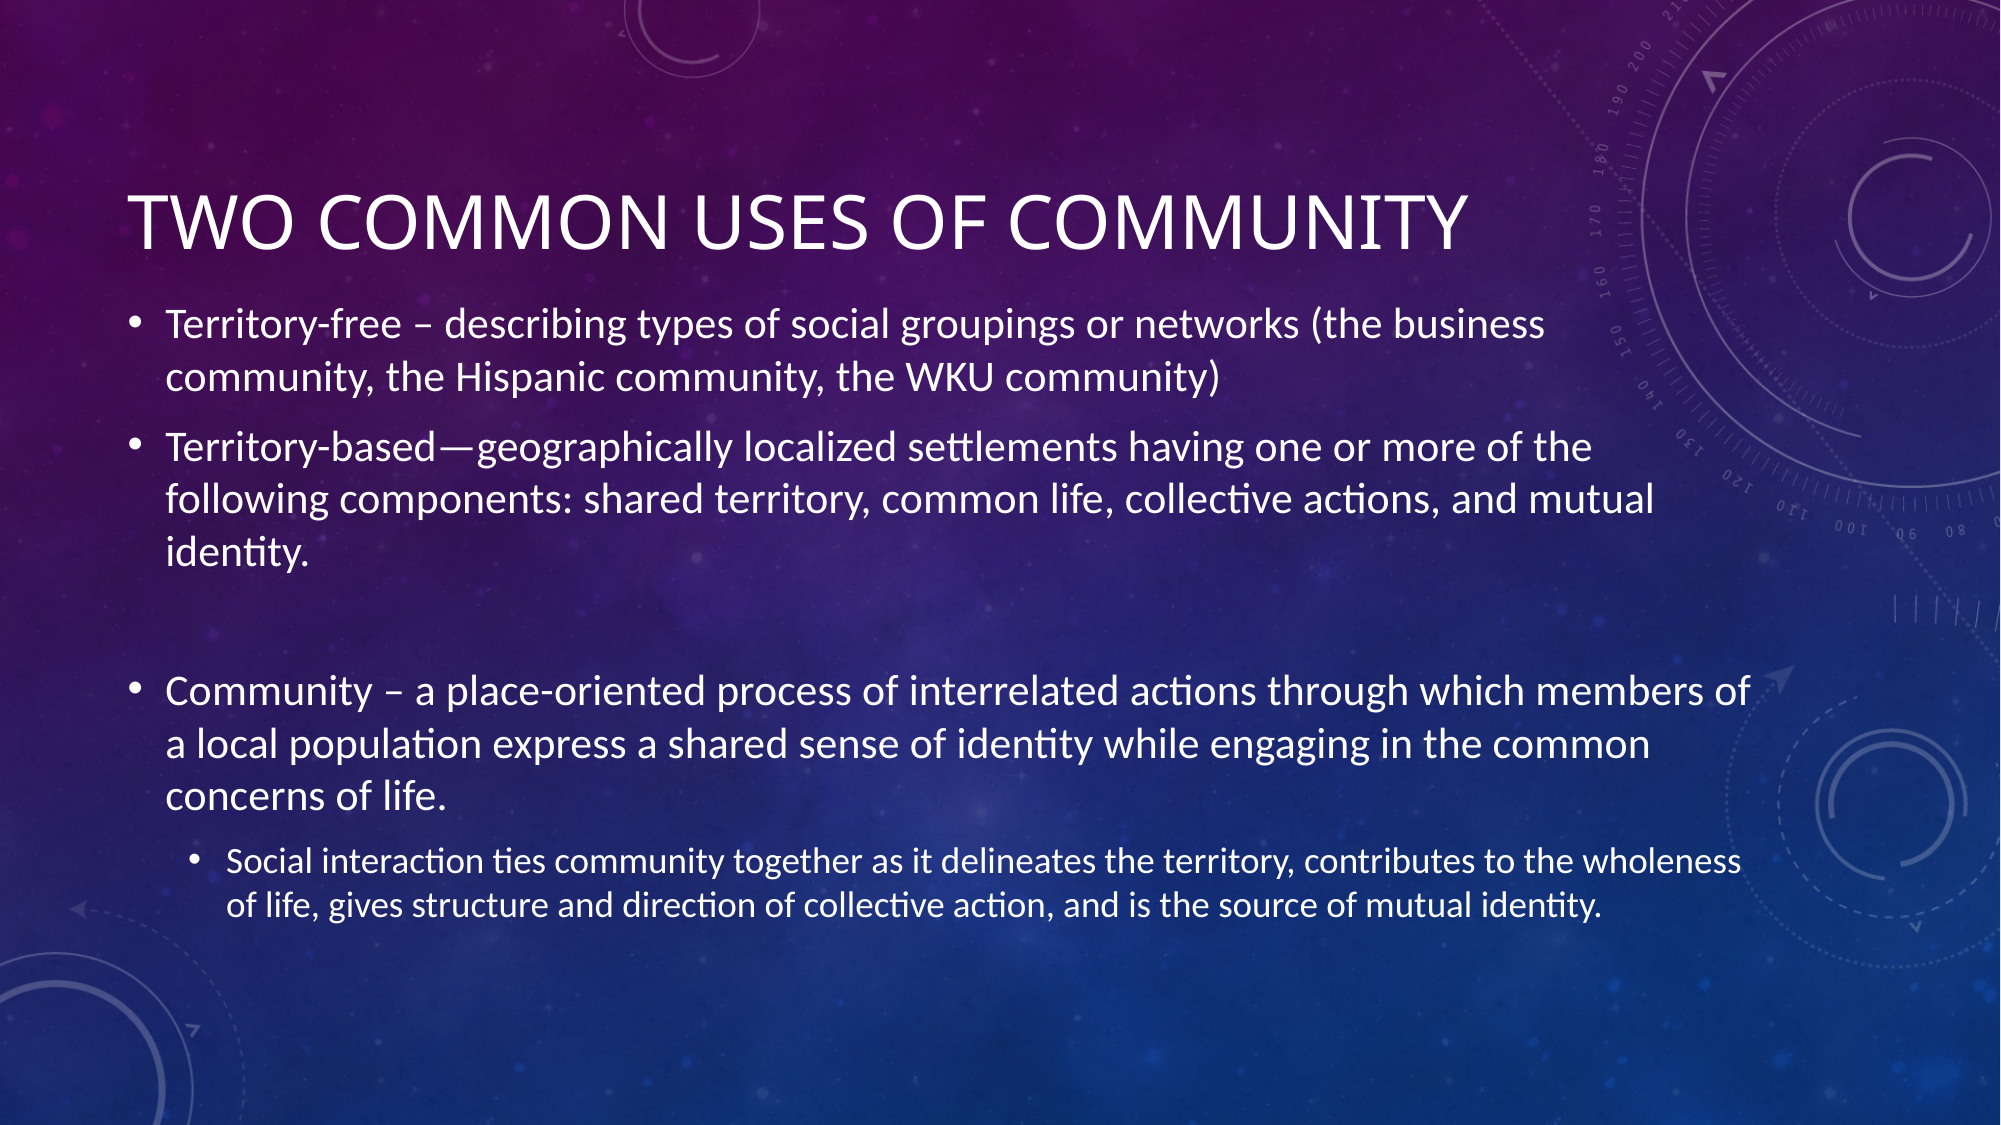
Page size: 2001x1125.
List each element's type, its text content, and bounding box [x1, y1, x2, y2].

list Territory-free – describing types of social groupings or networks (the business community, the Hispanic community, the WKU community) Territory-based—geographically localized settlements having one or more of the following components: shared territory, common life, collective actions, and mutual identity. Community – a place-oriented process of interrelated actions through which members of a local population express a shared sense of identity while engaging in the common concerns of life. Social interaction ties community together as it delineates the territory, contributes to the wholeness of life, gives structure and direction of collective action, and is the source of mutual identity. [112, 270, 1775, 950]
picture [0, 0, 2001, 1125]
title Two common uses of community [112, 99, 1775, 270]
